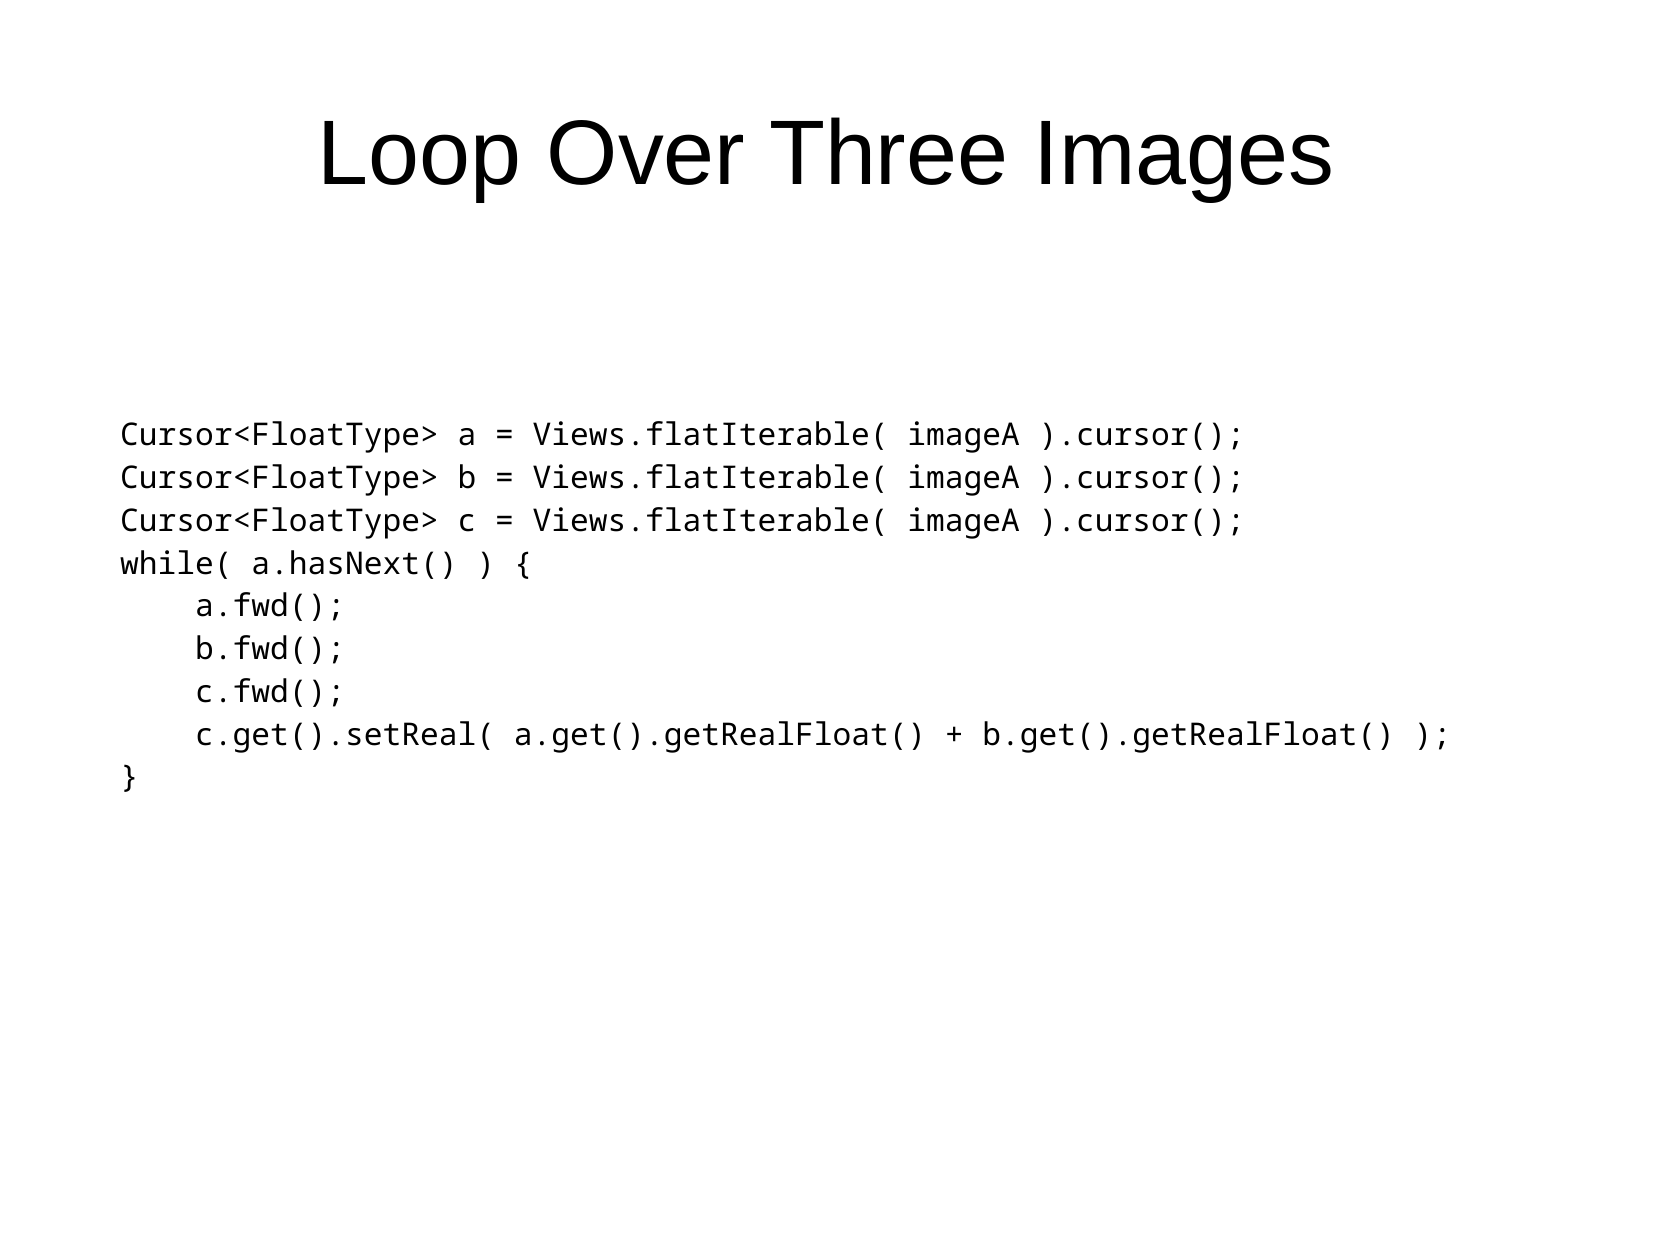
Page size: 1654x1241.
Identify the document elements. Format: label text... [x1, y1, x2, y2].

text_box Cursor<FloatType> a = Views.flatIterable( imageA ).cursor(); Cursor<FloatType> b = Views.flatIterable( imageA ).cursor(); Cursor<FloatType> c = Views.flatIterable( imageA ).cursor(); while( a.hasNext() ) { a.fwd(); b.fwd(); c.fwd(); c.get().setReal( a.get().getRealFloat() + b.get().getRealFloat() ); } [105, 405, 1546, 890]
title Loop Over Three Images [82, 49, 1571, 257]
